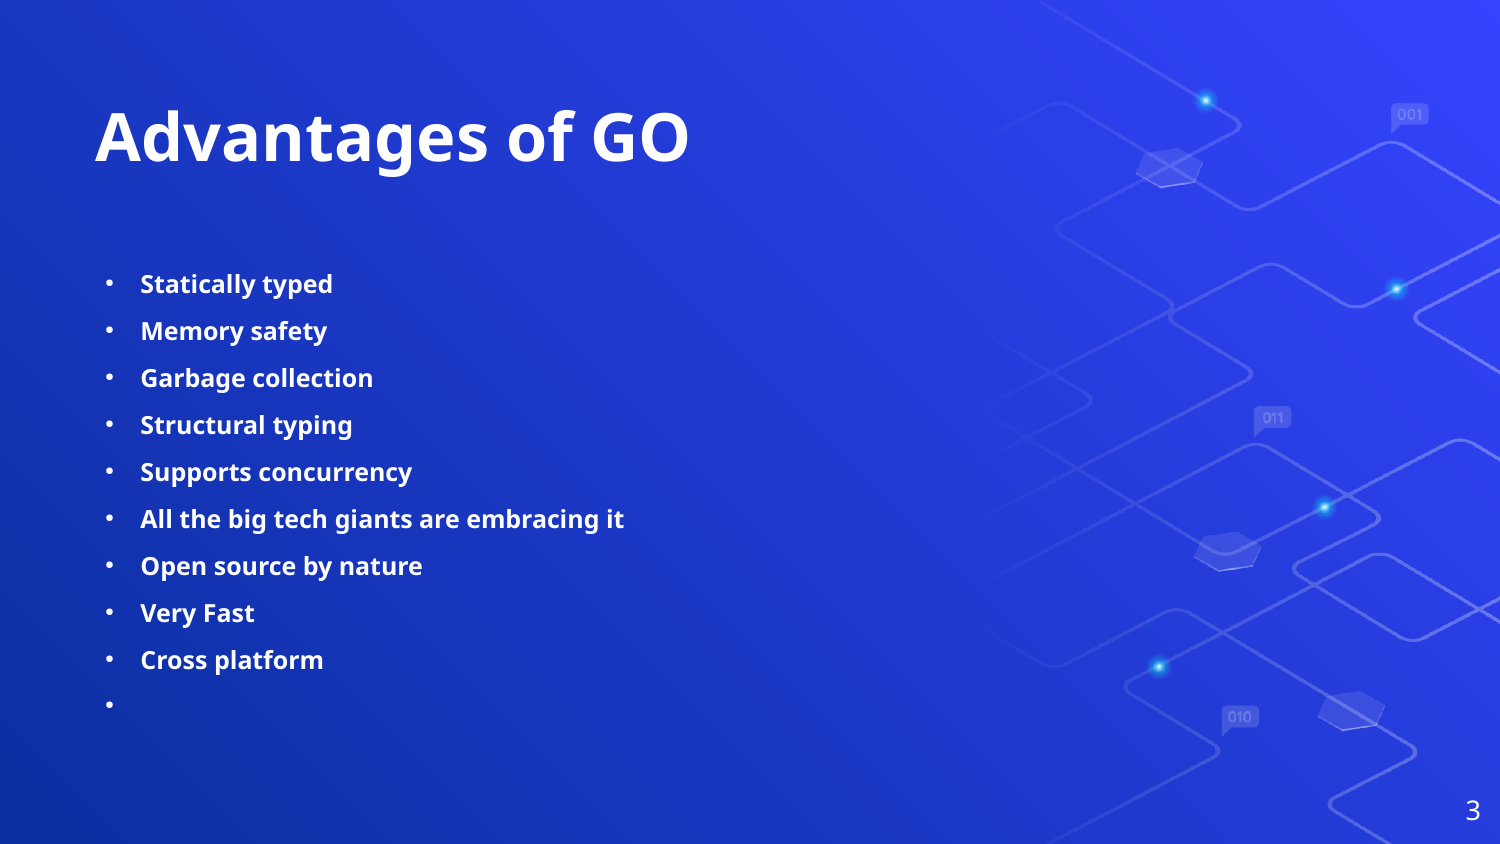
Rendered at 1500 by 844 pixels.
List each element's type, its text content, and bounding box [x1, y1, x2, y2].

title Advantages of GO [95, 33, 1082, 175]
picture [0, 0, 1500, 844]
slide_number <number> [1391, 779, 1482, 844]
list Statically typed Memory safety Garbage collection Structural typing Supports concurrency All the big tech giants are embracing it Open source by nature Very Fast Cross platform [105, 221, 1082, 740]
